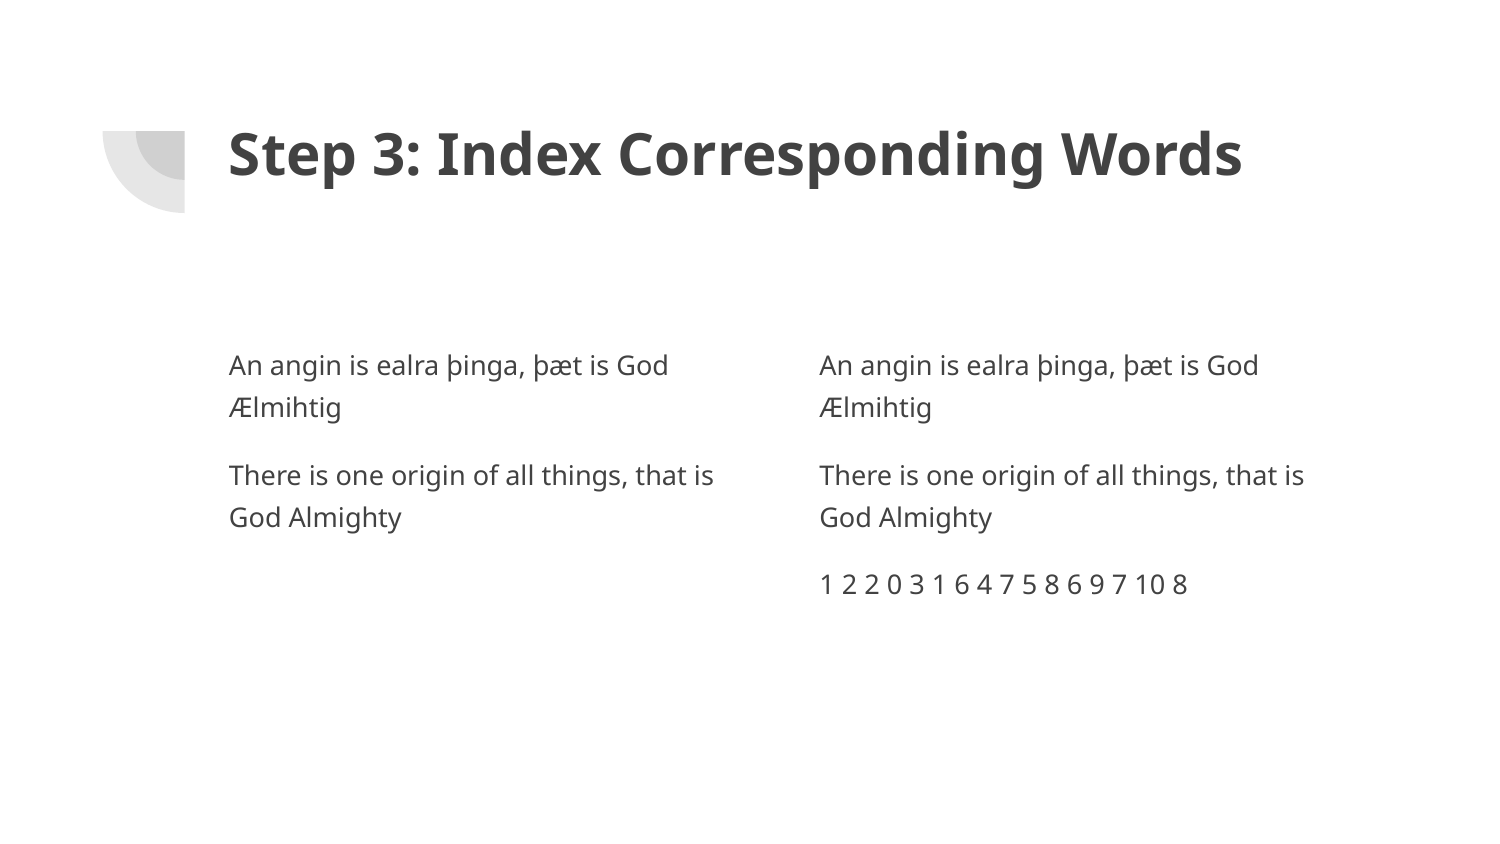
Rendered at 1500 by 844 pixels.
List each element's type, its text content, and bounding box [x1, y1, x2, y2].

list An angin is ealra þinga, þæt is God Ælmihtig There is one origin of all things, that is God Almighty [213, 326, 777, 744]
title Step 3: Index Corresponding Words [213, 98, 1368, 263]
list An angin is ealra þinga, þæt is God Ælmihtig There is one origin of all things, that is God Almighty 1 2 2 0 3 1 6 4 7 5 8 6 9 7 10 8 [804, 326, 1368, 744]
